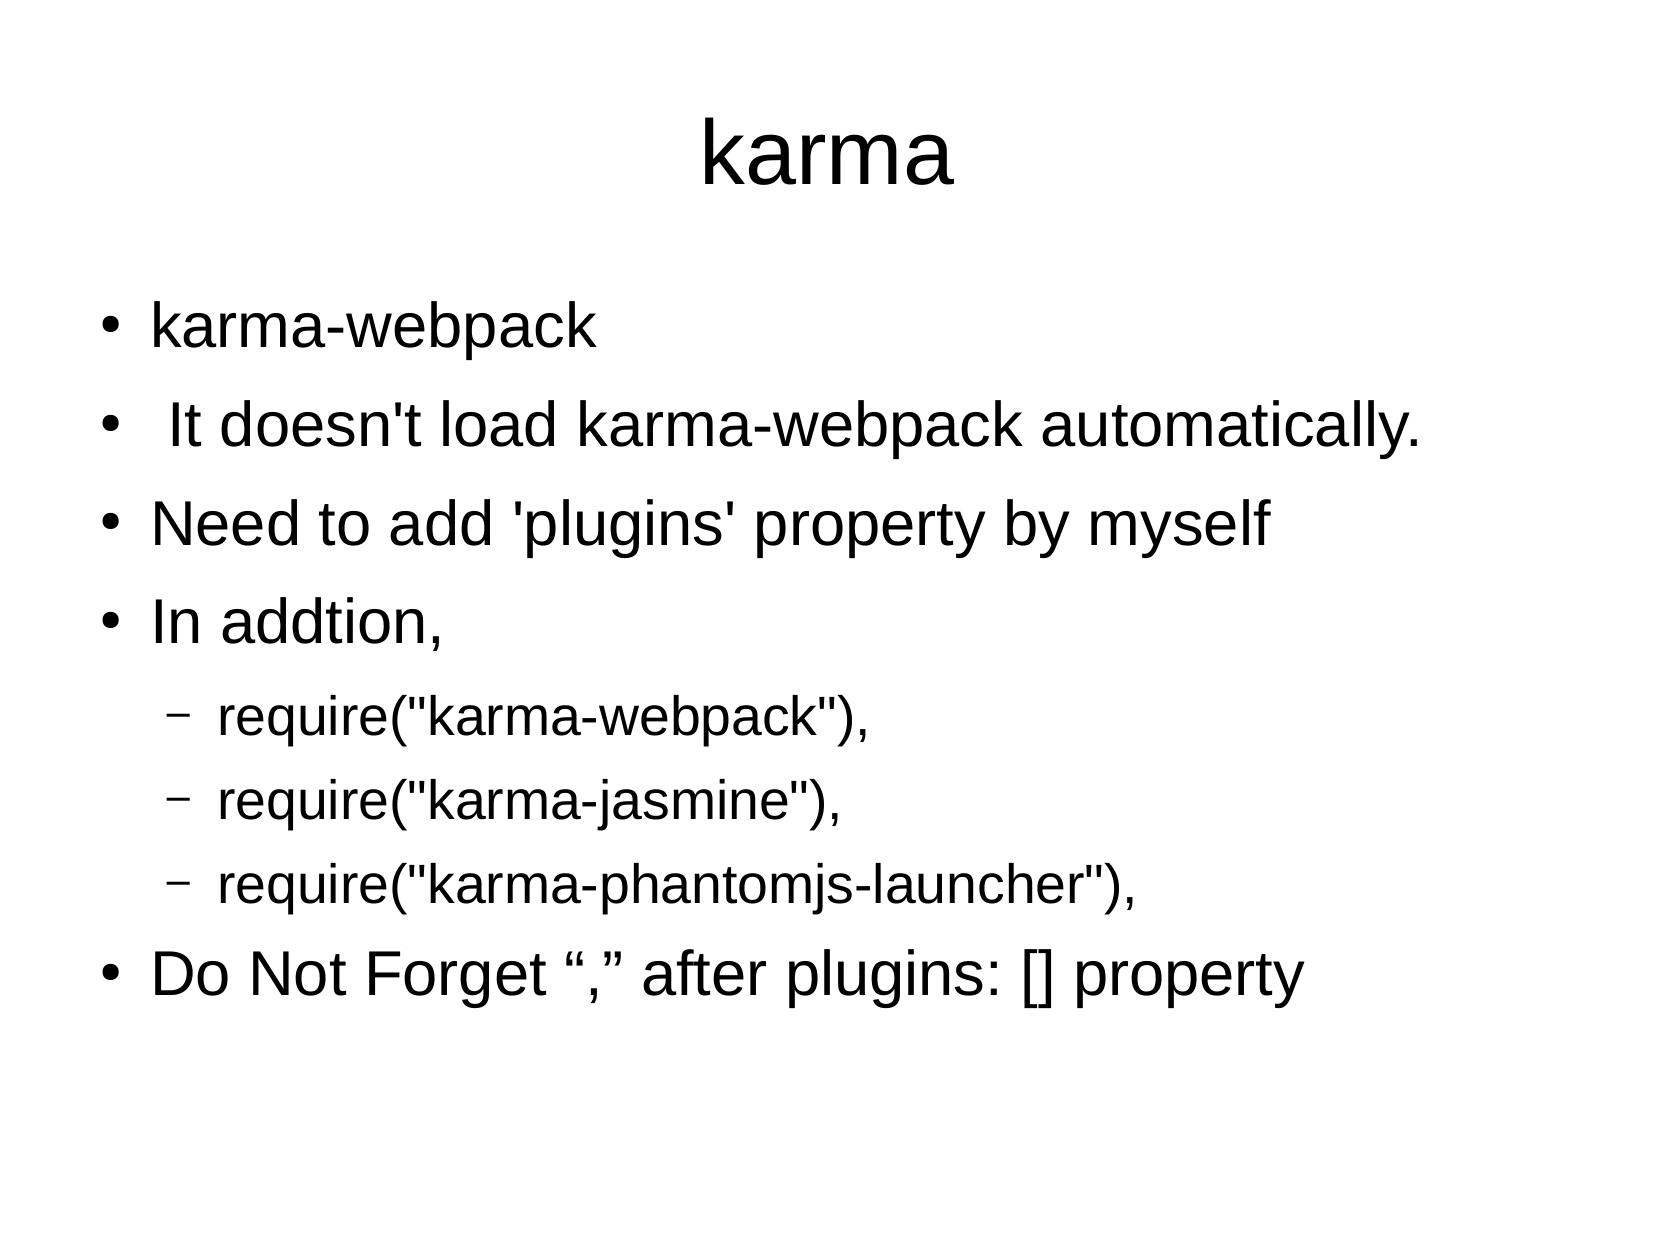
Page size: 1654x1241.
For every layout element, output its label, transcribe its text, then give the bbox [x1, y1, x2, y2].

title karma [82, 49, 1571, 257]
list karma-webpack It doesn't load karma-webpack automatically. Need to add 'plugins' property by myself In addtion, require("karma-webpack"), require("karma-jasmine"), require("karma-phantomjs-launcher"), Do Not Forget “,” after plugins: [] property [82, 290, 1571, 1010]
